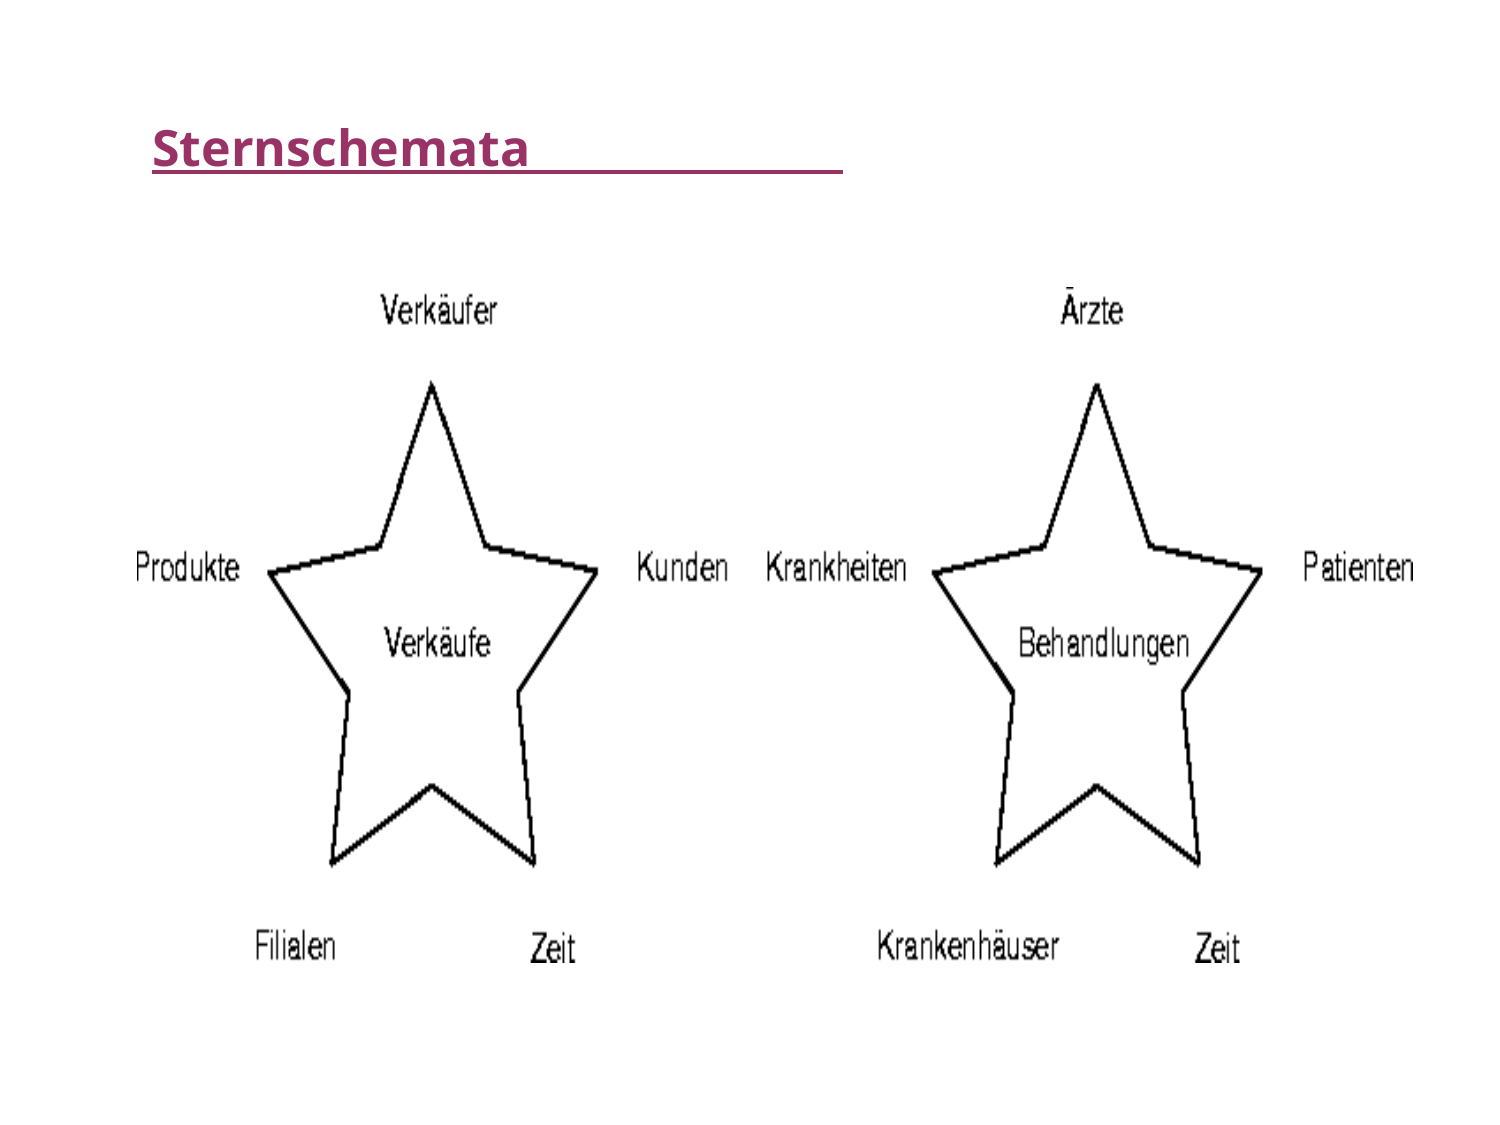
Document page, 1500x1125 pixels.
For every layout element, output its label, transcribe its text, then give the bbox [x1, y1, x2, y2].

picture [137, 287, 1413, 963]
title Sternschemata [137, 56, 1413, 238]
